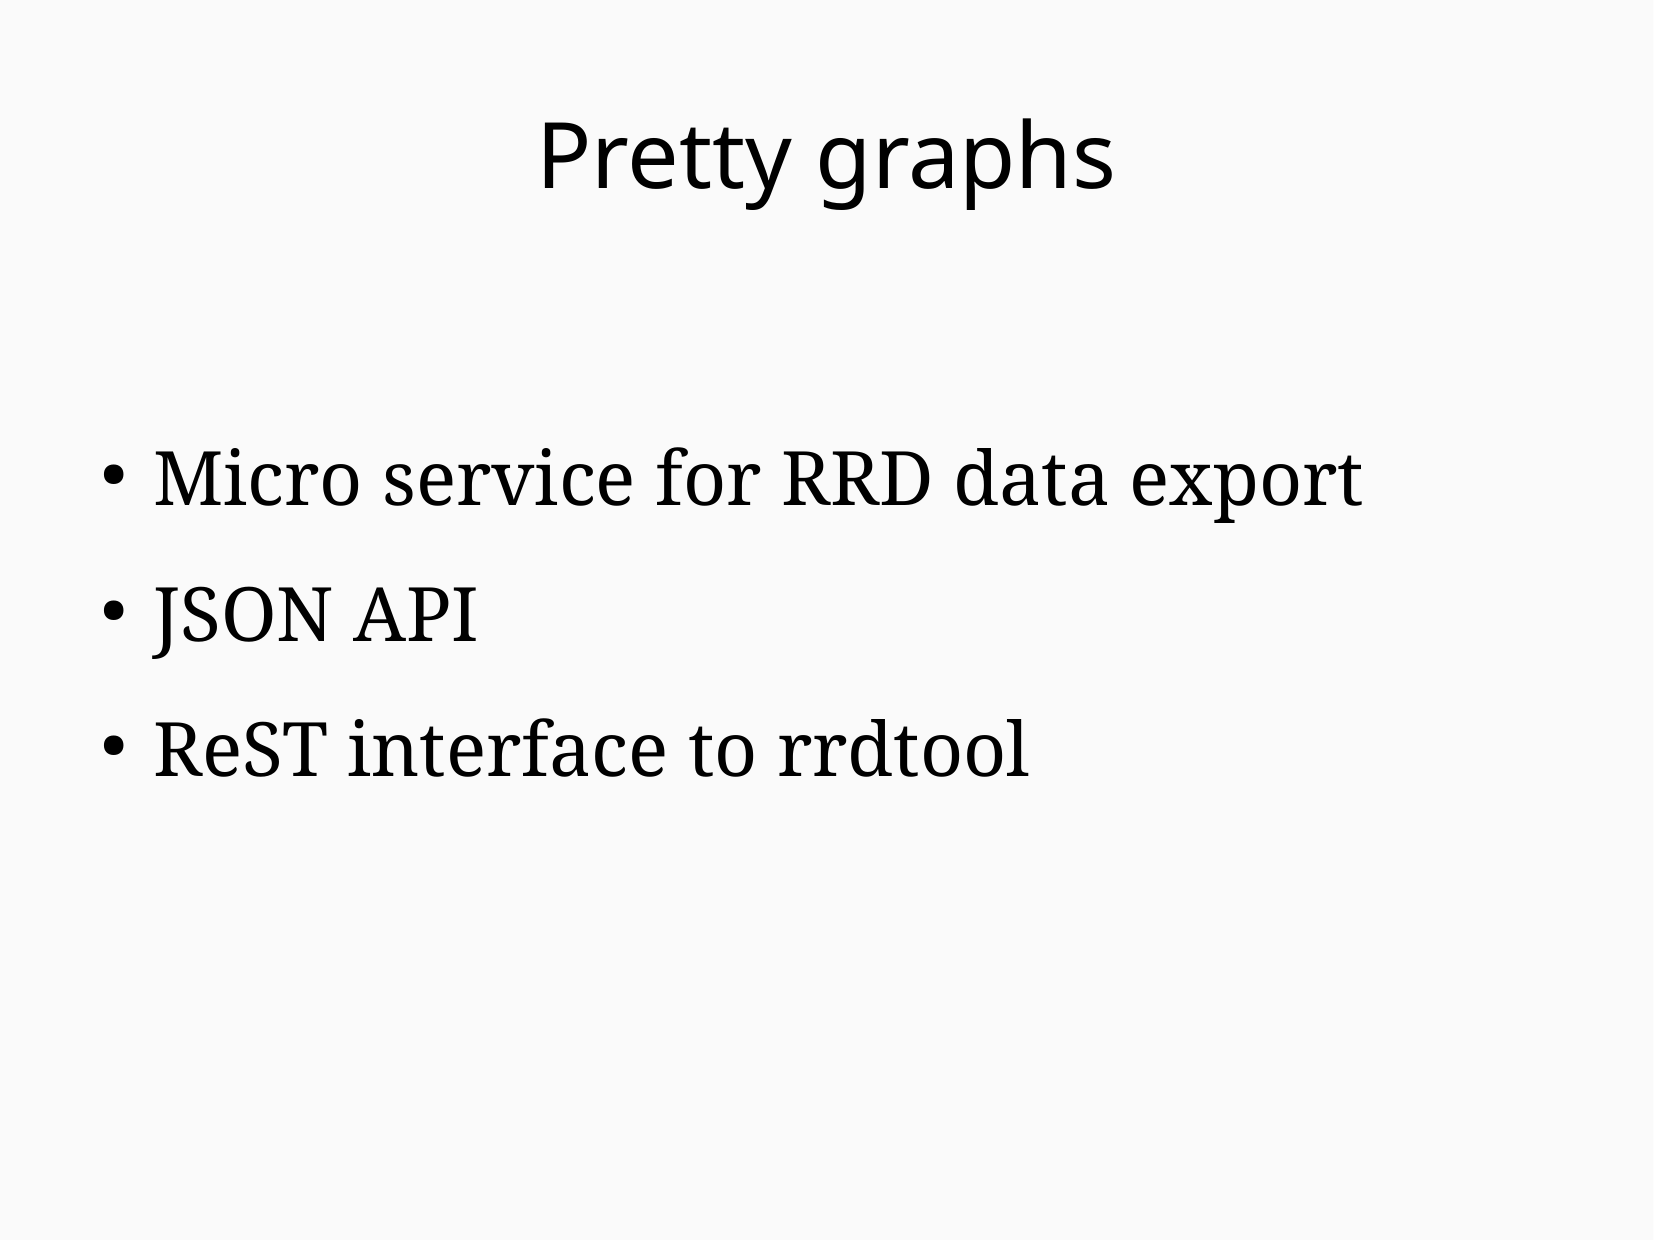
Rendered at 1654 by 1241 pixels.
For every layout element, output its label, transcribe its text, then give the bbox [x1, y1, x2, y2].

list Micro service for RRD data export JSON API ReST interface to rrdtool [82, 290, 1571, 1010]
title Pretty graphs [82, 49, 1571, 257]
